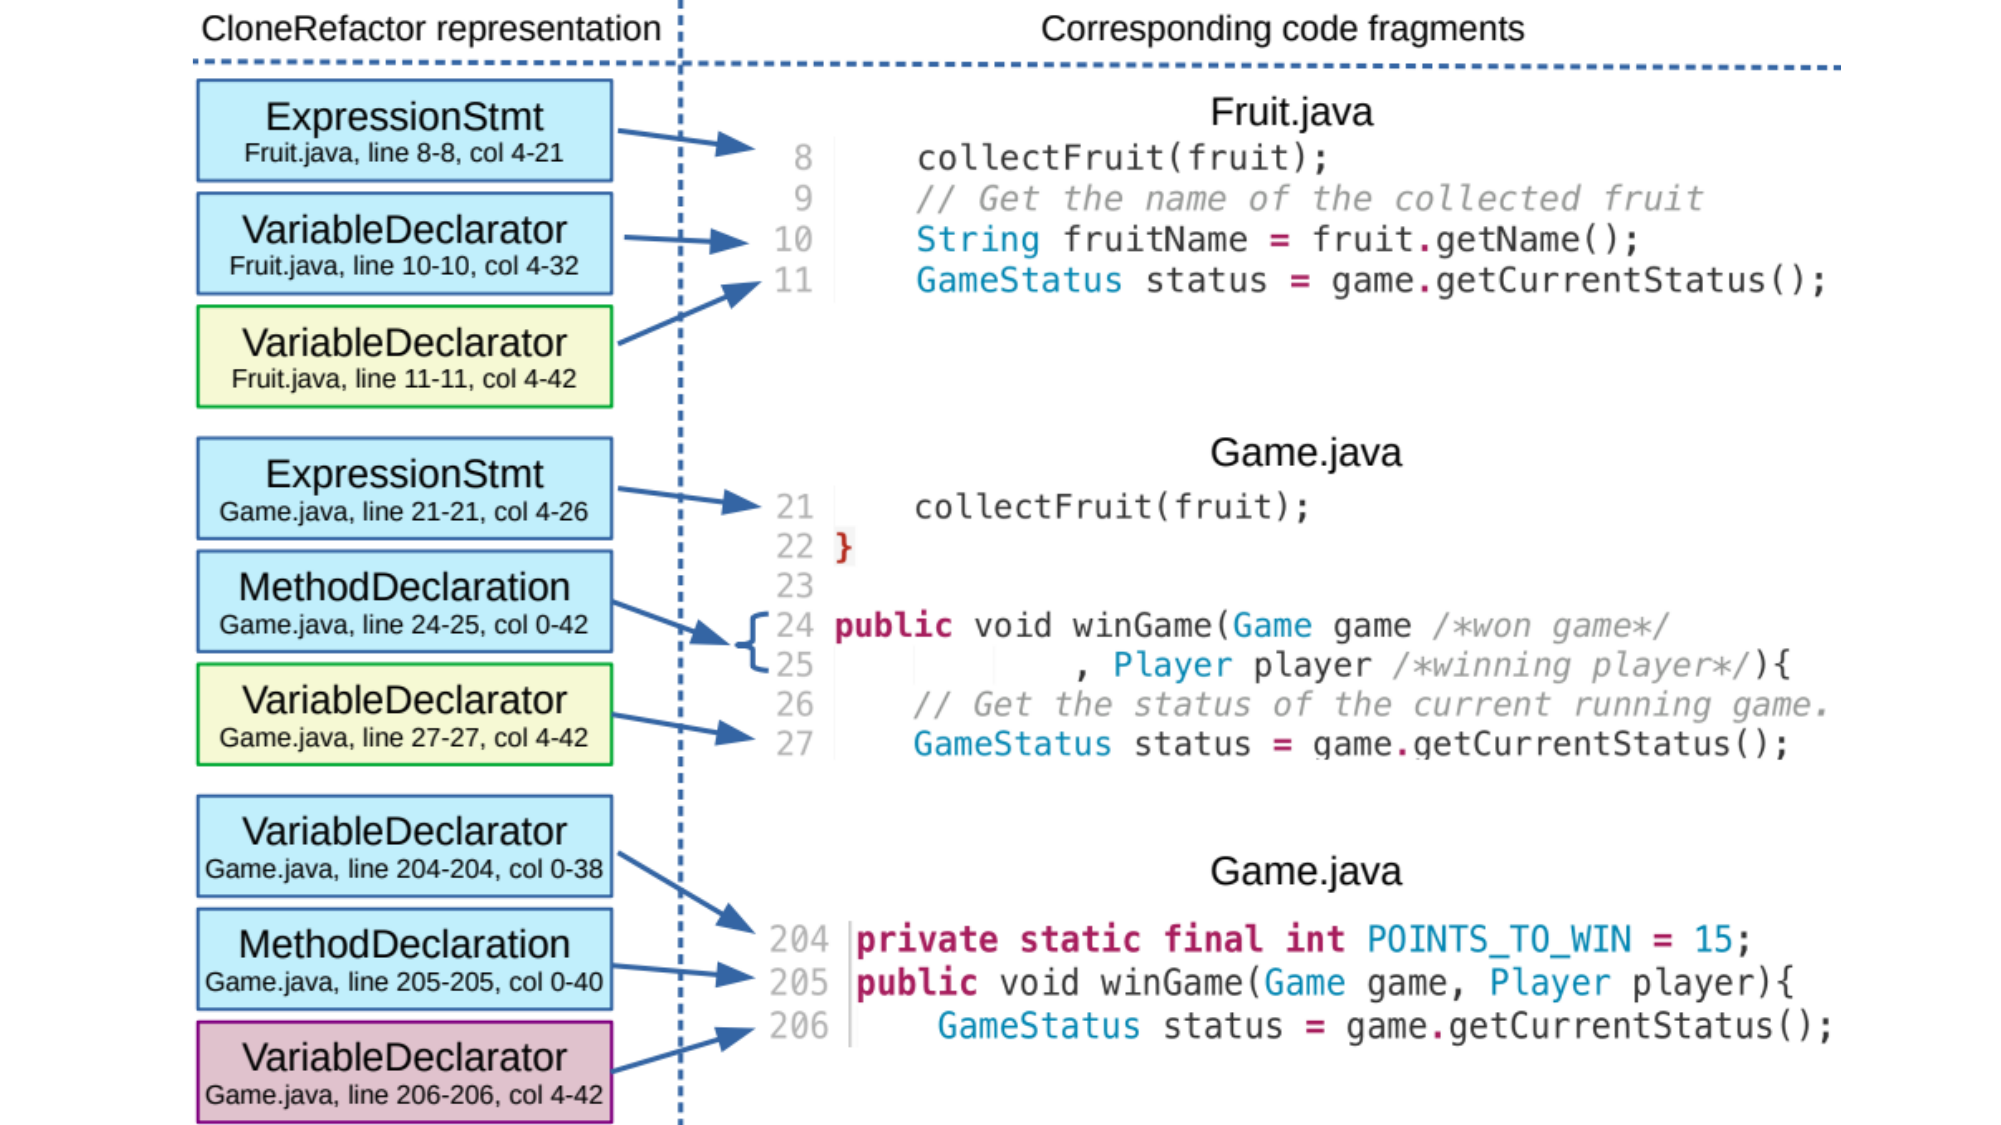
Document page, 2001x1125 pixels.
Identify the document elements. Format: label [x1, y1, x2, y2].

picture [192, 0, 1841, 1125]
